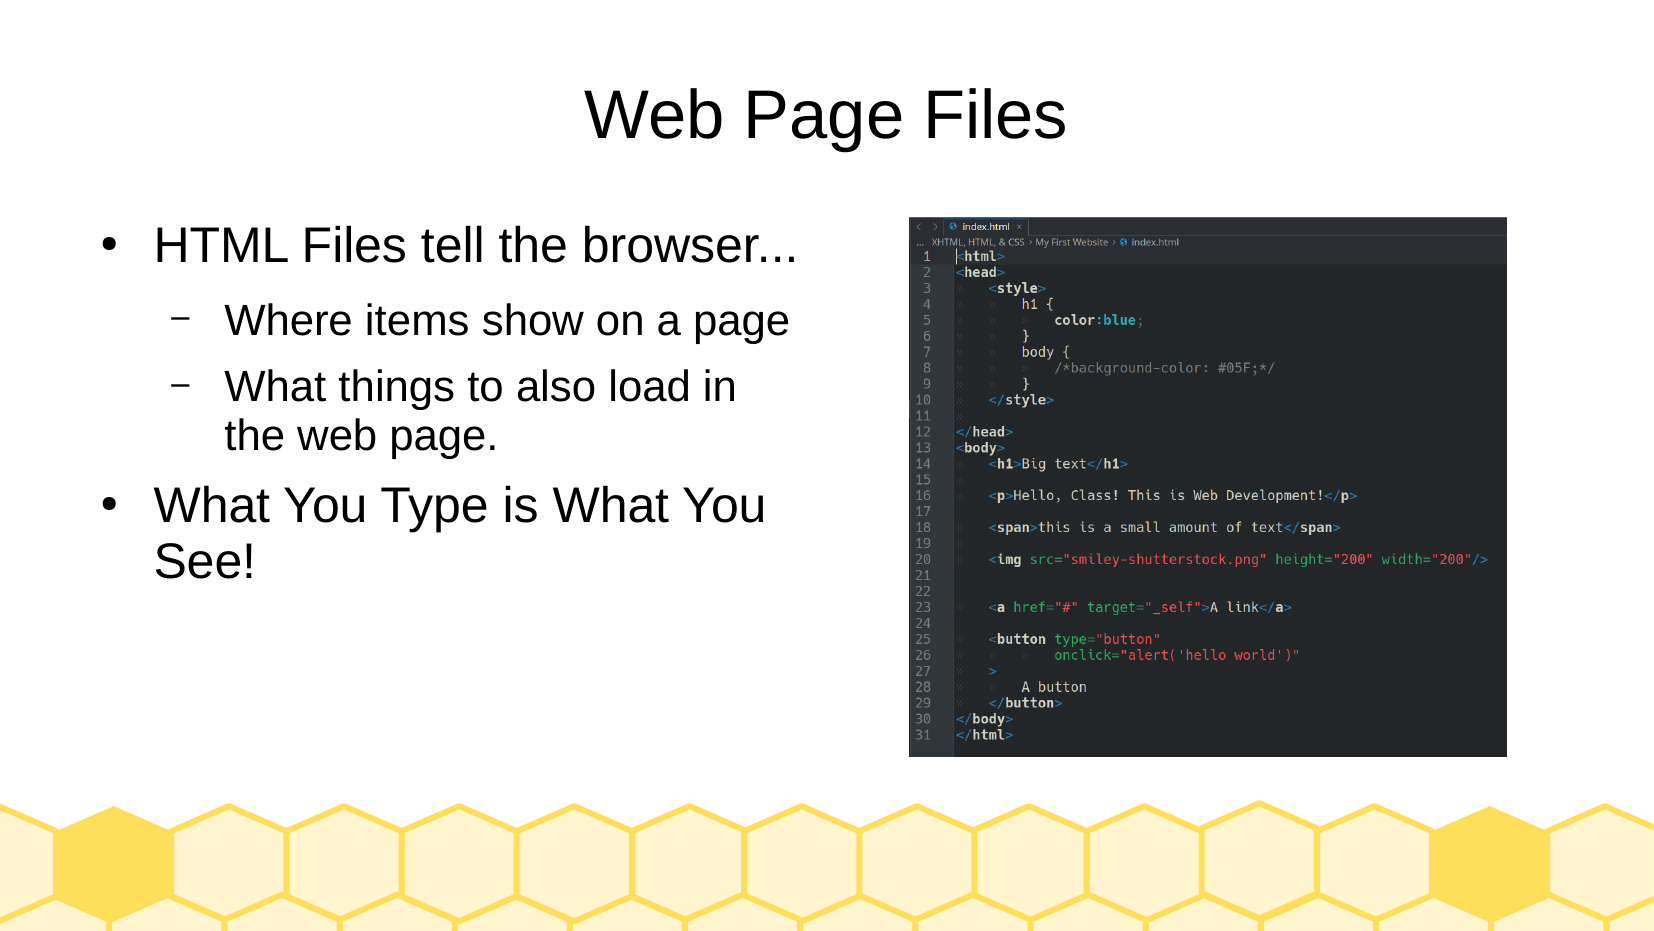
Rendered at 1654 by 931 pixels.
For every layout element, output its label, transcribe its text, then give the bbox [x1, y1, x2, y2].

list HTML Files tell the browser... Where items show on a page What things to also load in the web page. What You Type is What You See! [82, 217, 809, 758]
title Web Page Files [82, 37, 1571, 193]
picture [909, 217, 1507, 758]
